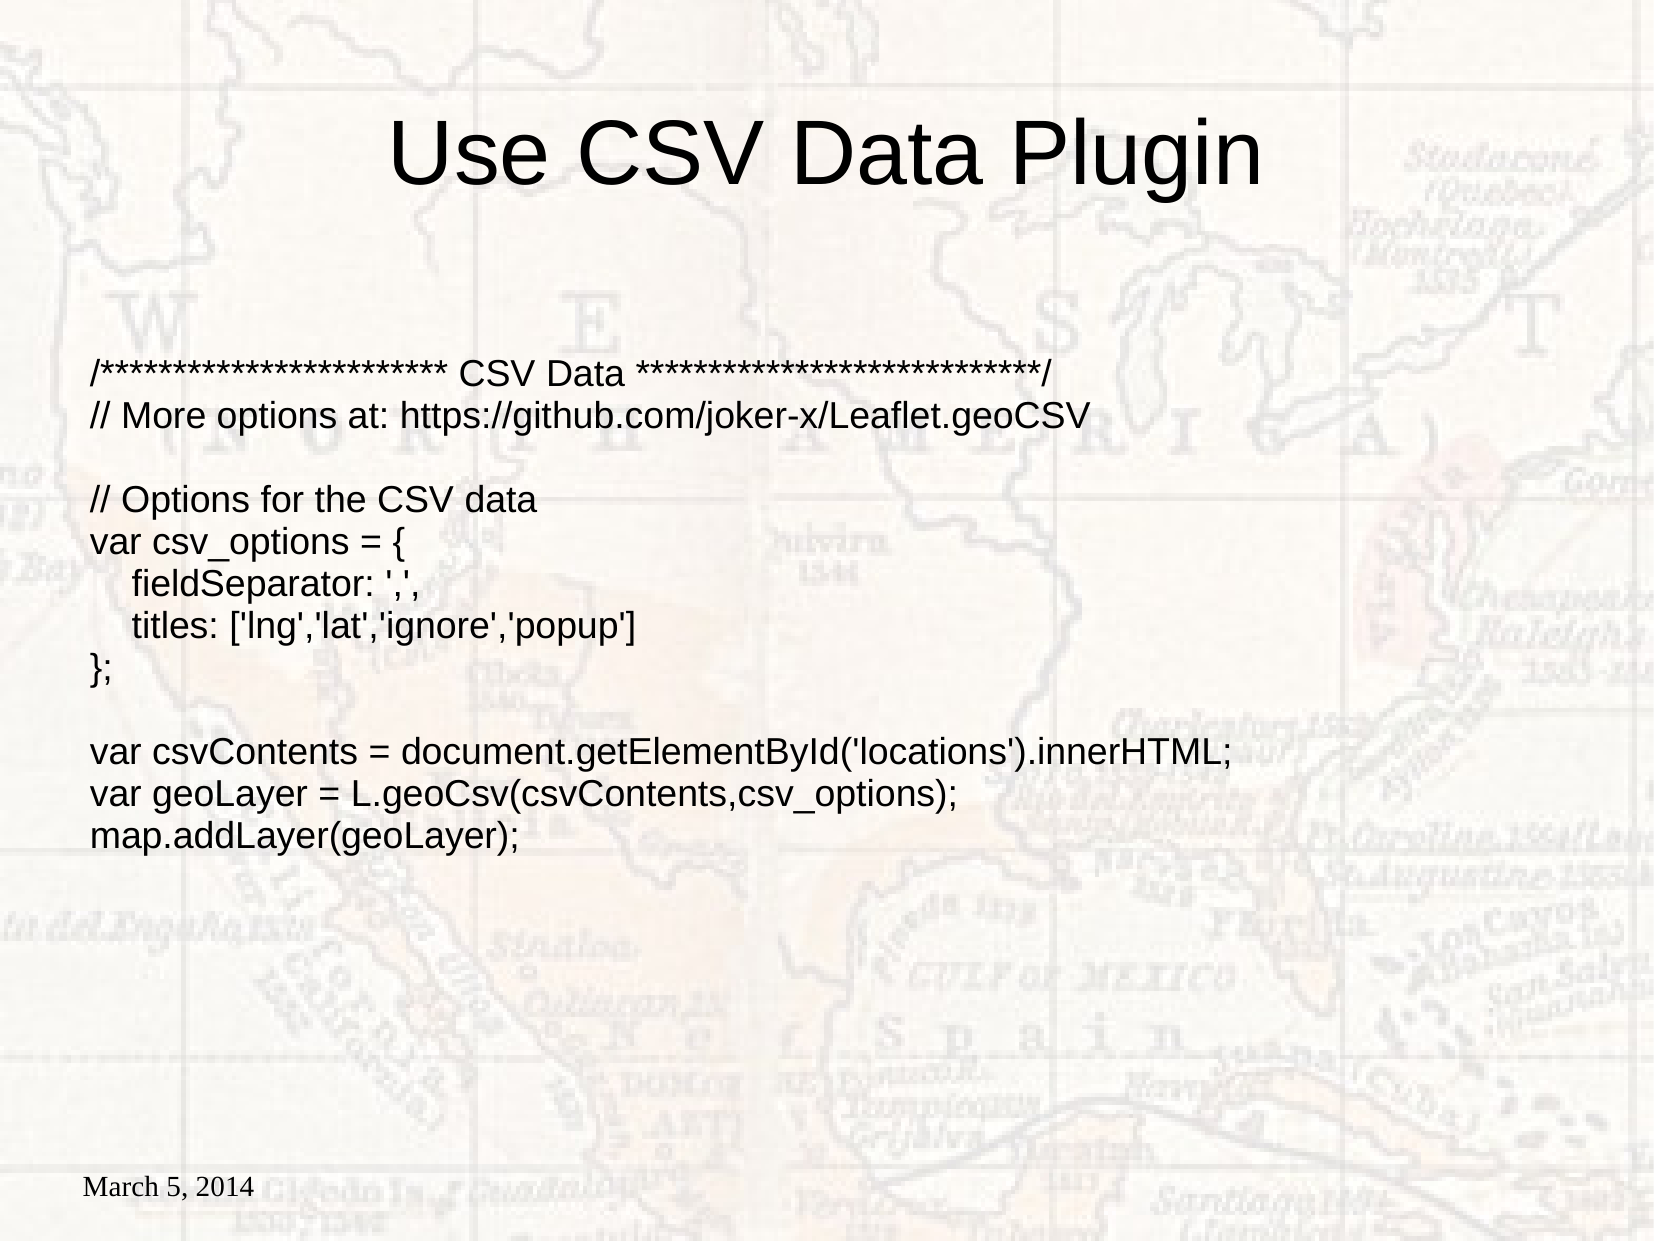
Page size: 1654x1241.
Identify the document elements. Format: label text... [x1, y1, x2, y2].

text_box /************************ CSV Data ****************************/ // More options at: https://github.com/joker-x/Leaflet.geoCSV // Options for the CSV data var csv_options = { fieldSeparator: ',', titles: ['lng','lat','ignore','popup'] }; var csvContents = document.getElementById('locations').innerHTML; var geoLayer = L.geoCsv(csvContents,csv_options); map.addLayer(geoLayer); [75, 345, 1546, 948]
picture [0, 0, 1654, 1241]
title Use CSV Data Plugin [82, 49, 1571, 257]
